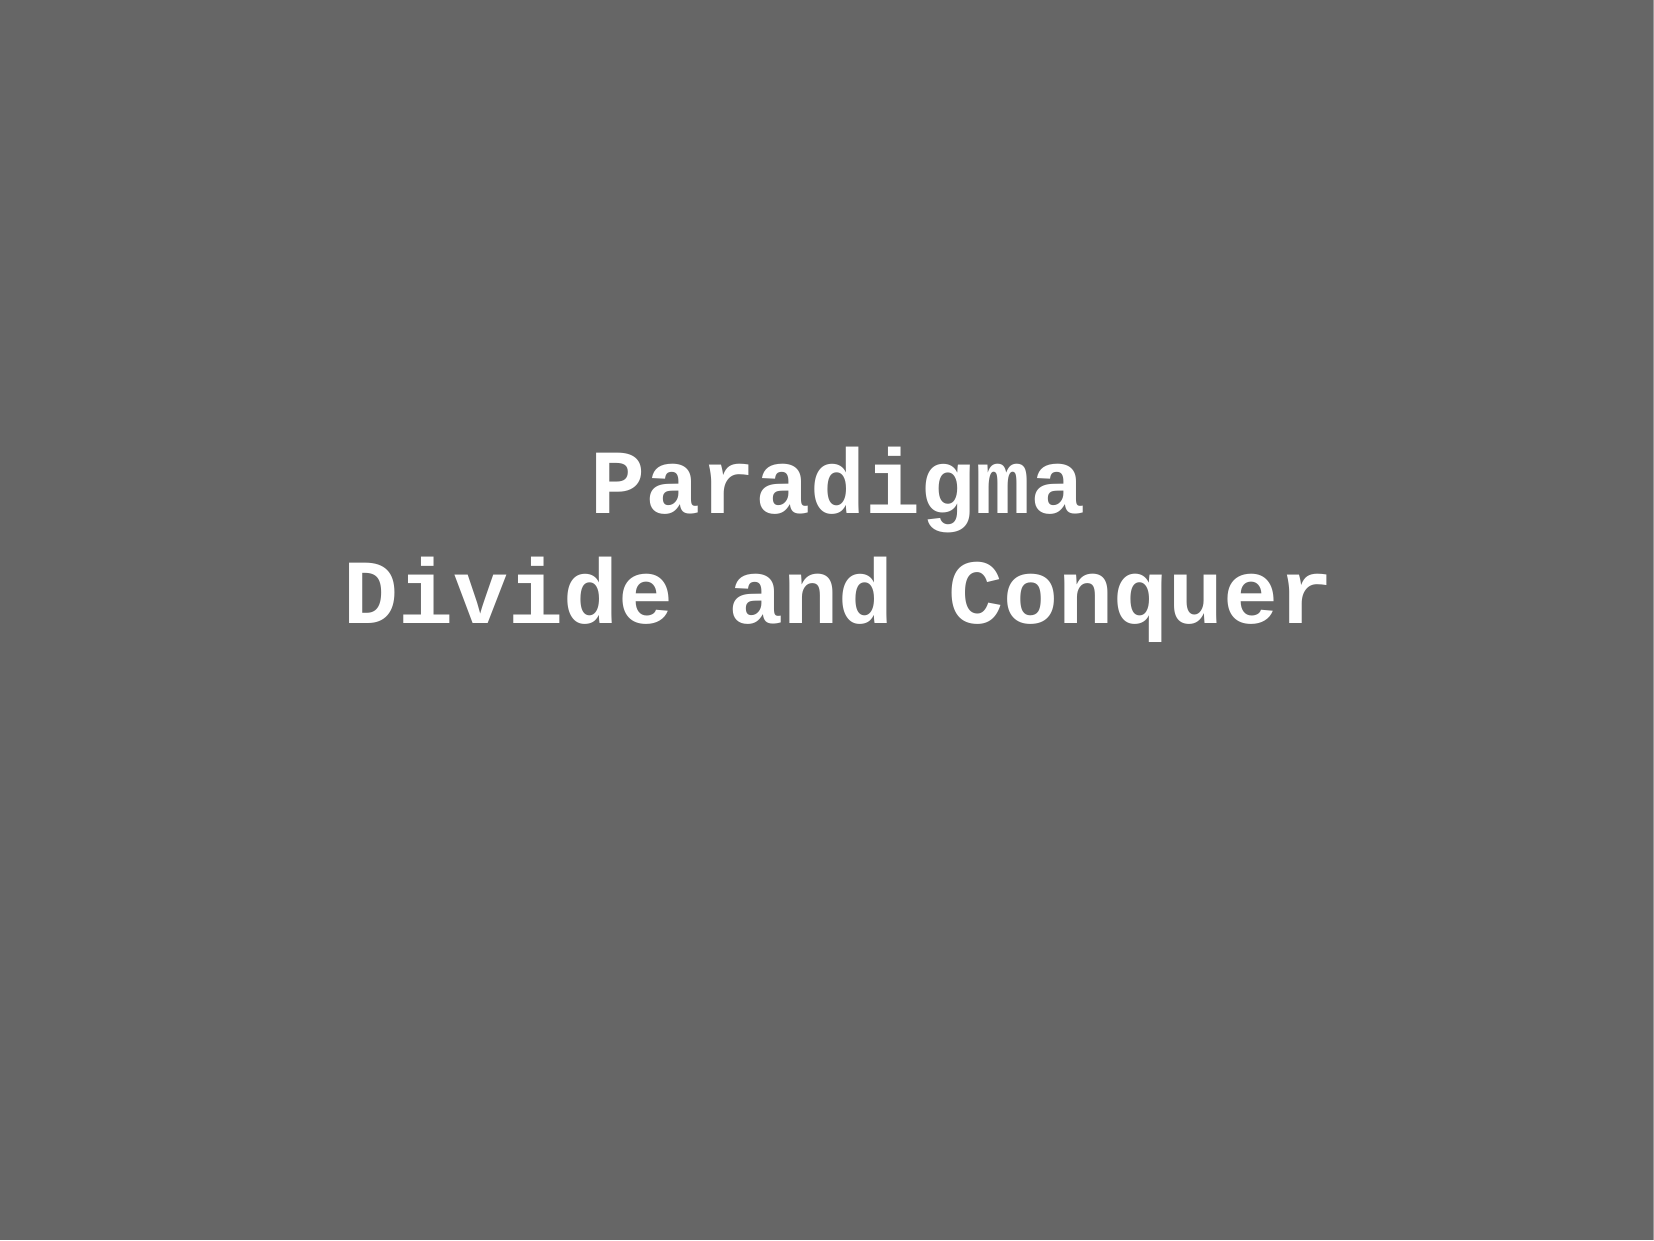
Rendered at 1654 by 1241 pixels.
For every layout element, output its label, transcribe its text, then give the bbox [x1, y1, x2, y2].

text_box Paradigma Divide and Conquer [94, 422, 1583, 643]
